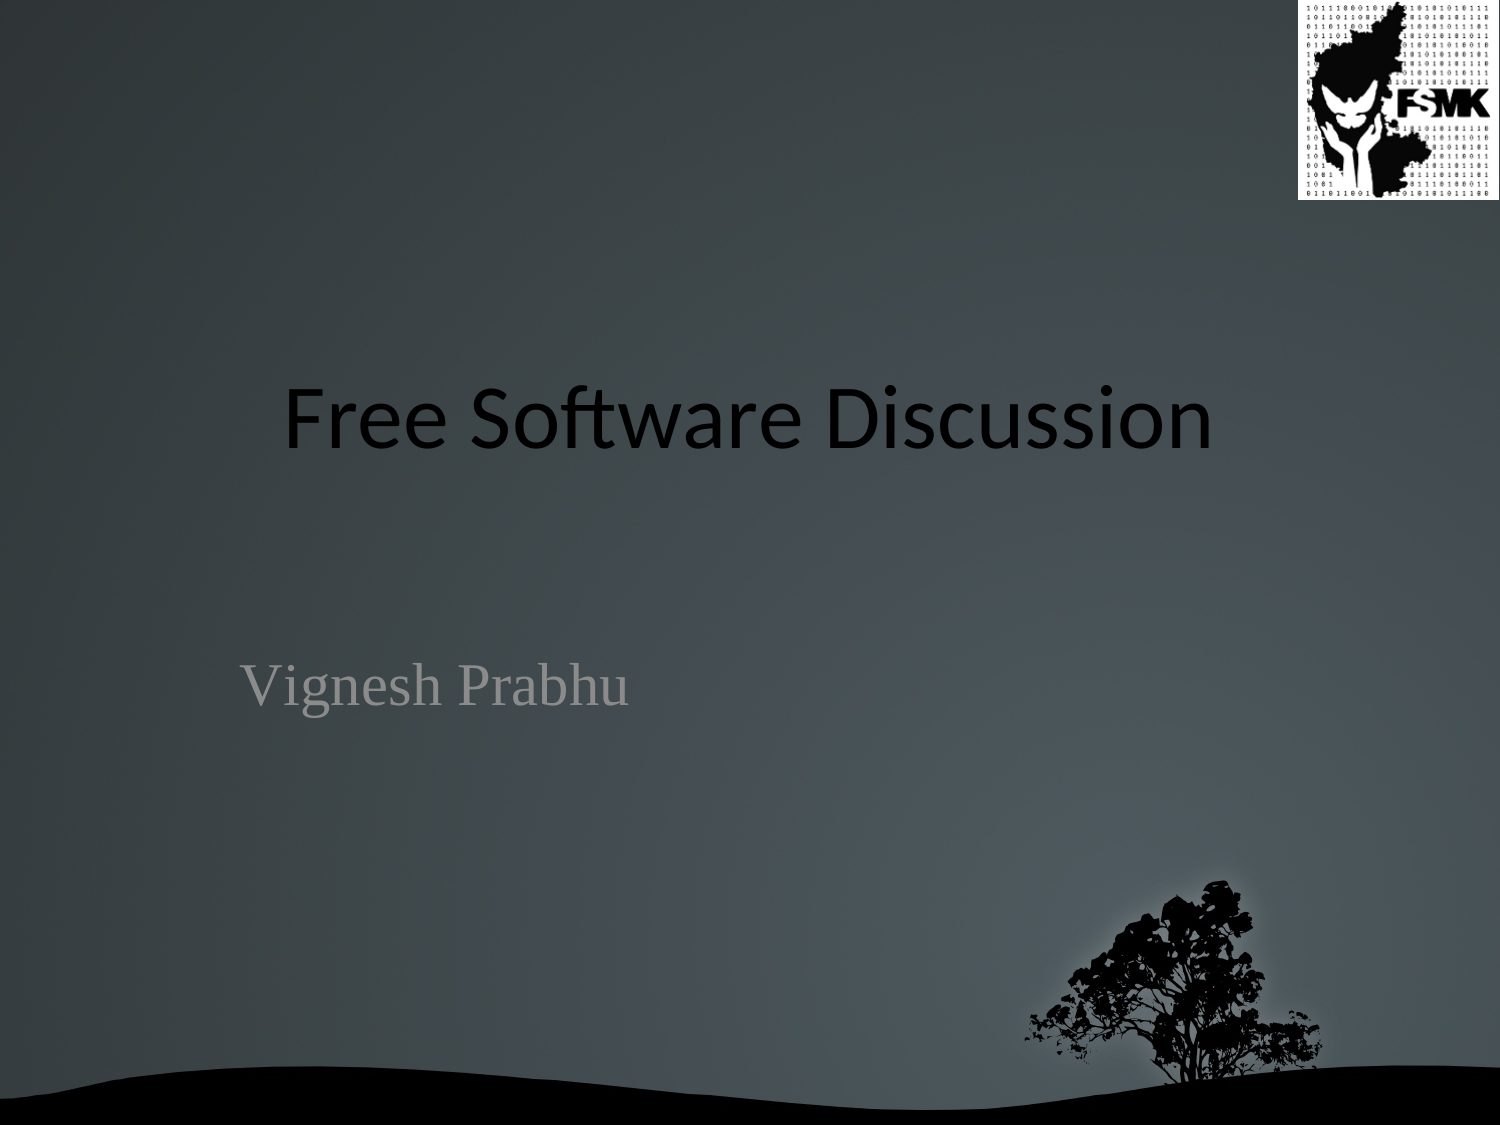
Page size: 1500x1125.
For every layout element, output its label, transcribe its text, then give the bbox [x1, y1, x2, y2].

list Vignesh Prabhu [225, 637, 1275, 925]
picture [0, 0, 1500, 1125]
title Free Software Discussion [112, 349, 1388, 591]
